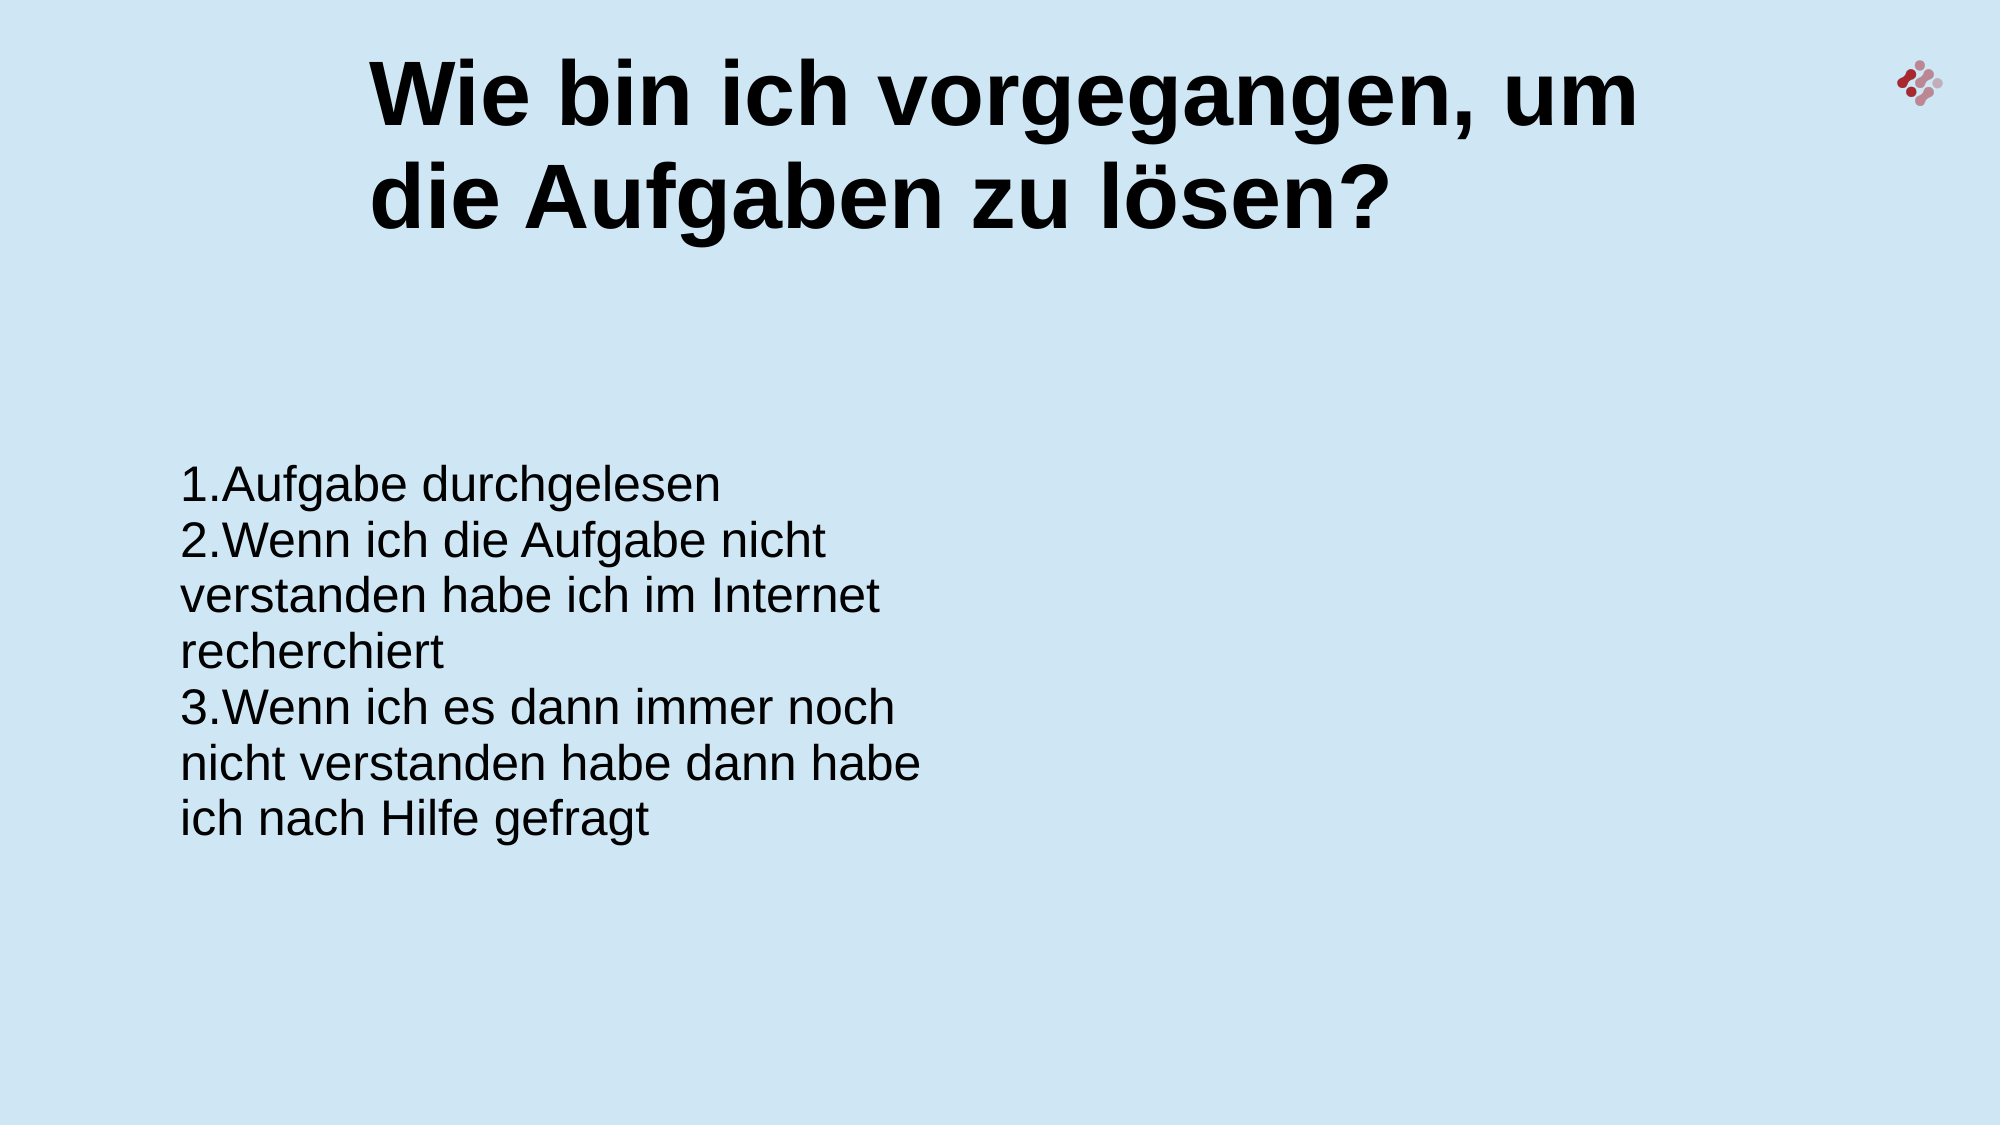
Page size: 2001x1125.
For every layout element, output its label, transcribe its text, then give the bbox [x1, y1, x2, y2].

picture [1894, 34, 1947, 130]
text_box 1.Aufgabe durchgelesen 2.Wenn ich die Aufgabe nicht verstanden habe ich im Internet recherchiert 3.Wenn ich es dann immer noch nicht verstanden habe dann habe ich nach Hilfe gefragt [165, 448, 969, 1063]
text_box Wie bin ich vorgegangen, um die Aufgaben zu lösen? [354, 35, 1808, 284]
